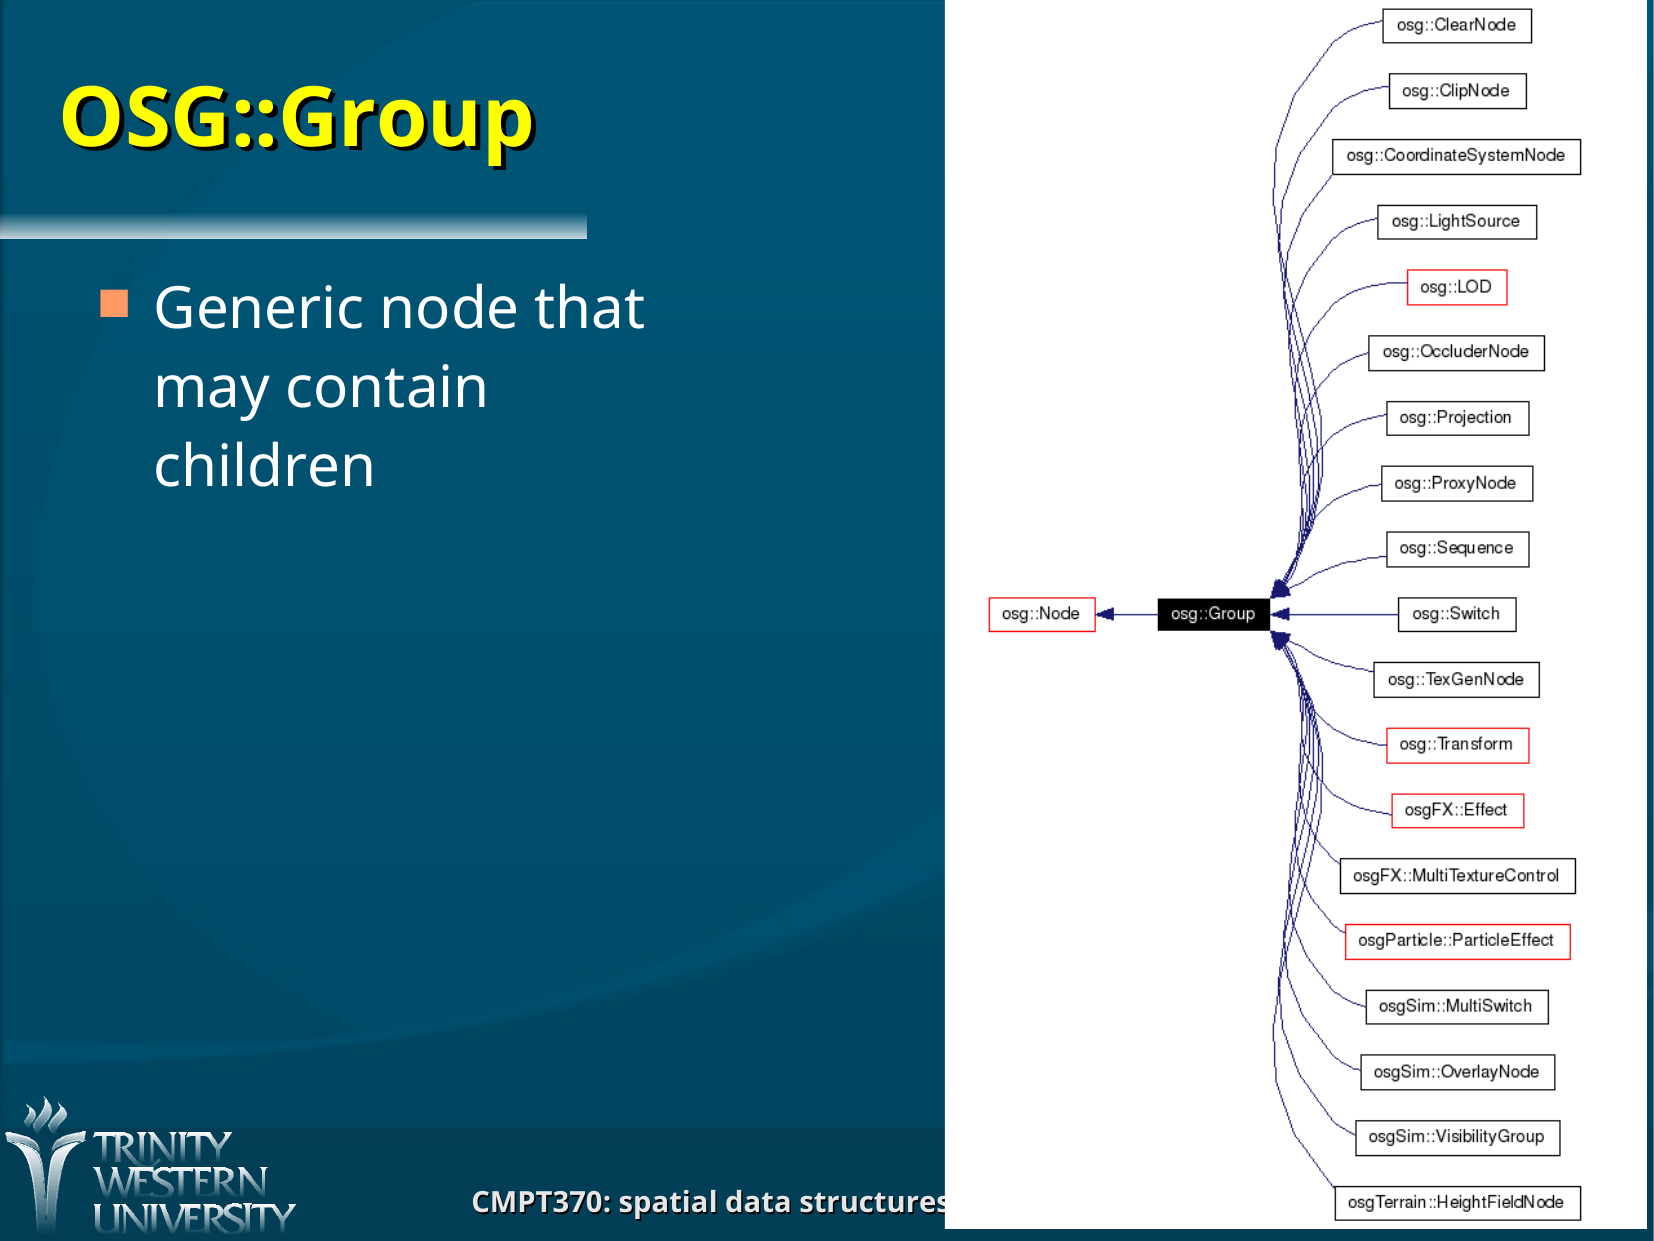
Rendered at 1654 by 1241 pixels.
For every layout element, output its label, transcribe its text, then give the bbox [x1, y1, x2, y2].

picture [943, 0, 1654, 1228]
picture [0, 214, 586, 232]
picture [0, 233, 586, 238]
title OSG::Group [59, 27, 944, 201]
list Generic node that may contain children [82, 266, 798, 1094]
picture [38, 1227, 54, 1232]
